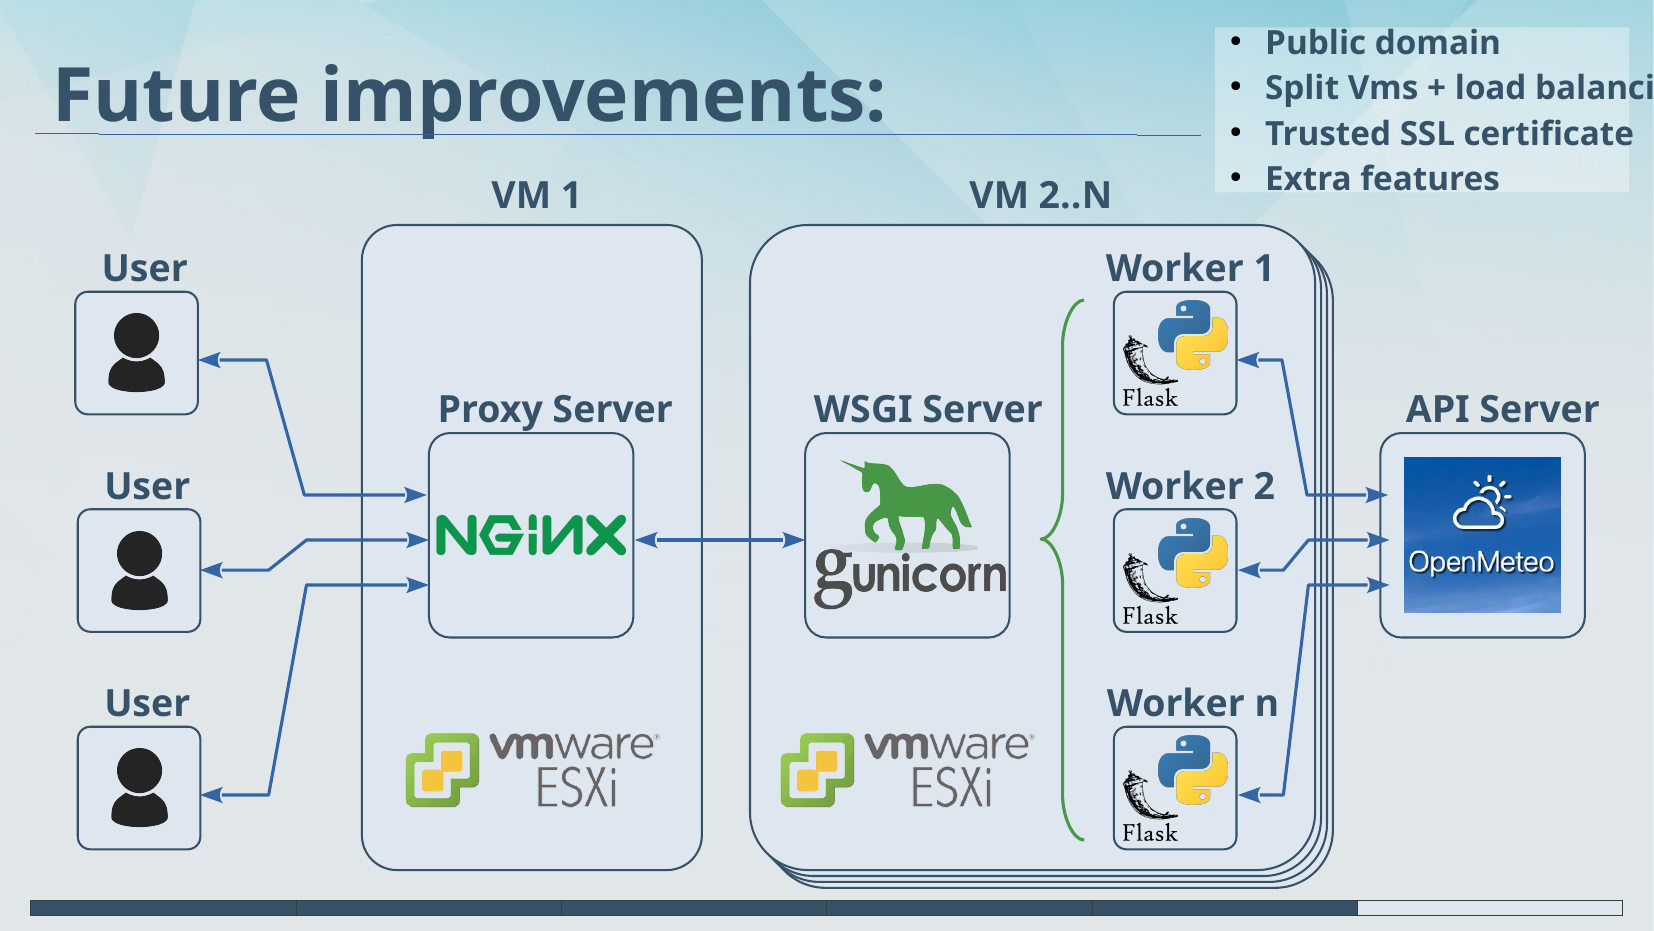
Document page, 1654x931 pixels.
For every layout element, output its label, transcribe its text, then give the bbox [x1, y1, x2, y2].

text_box User [89, 451, 189, 510]
text_box WSGI Server [799, 375, 1023, 434]
text_box VM 1 [476, 165, 588, 223]
text_box User [89, 669, 189, 728]
text_box Worker n [1092, 669, 1259, 728]
text_box [77, 726, 201, 850]
picture [0, 0, 1654, 931]
text_box [361, 225, 702, 871]
text_box Future improvements: [37, 33, 716, 134]
text_box Worker 2 [1091, 451, 1260, 510]
text_box API Server [1391, 375, 1575, 434]
text_box [77, 509, 201, 632]
text_box [750, 225, 1333, 888]
text_box User [86, 234, 187, 293]
text_box [30, 900, 1623, 916]
text_box [1380, 434, 1585, 638]
text_box Worker 1 [1091, 234, 1260, 293]
text_box Public domain Split Vms + load balancing Trusted SSL certificate Extra features [1215, 27, 1630, 193]
text_box Proxy Server [422, 375, 640, 434]
text_box VM 2..N [954, 165, 1111, 223]
text_box [75, 291, 198, 415]
